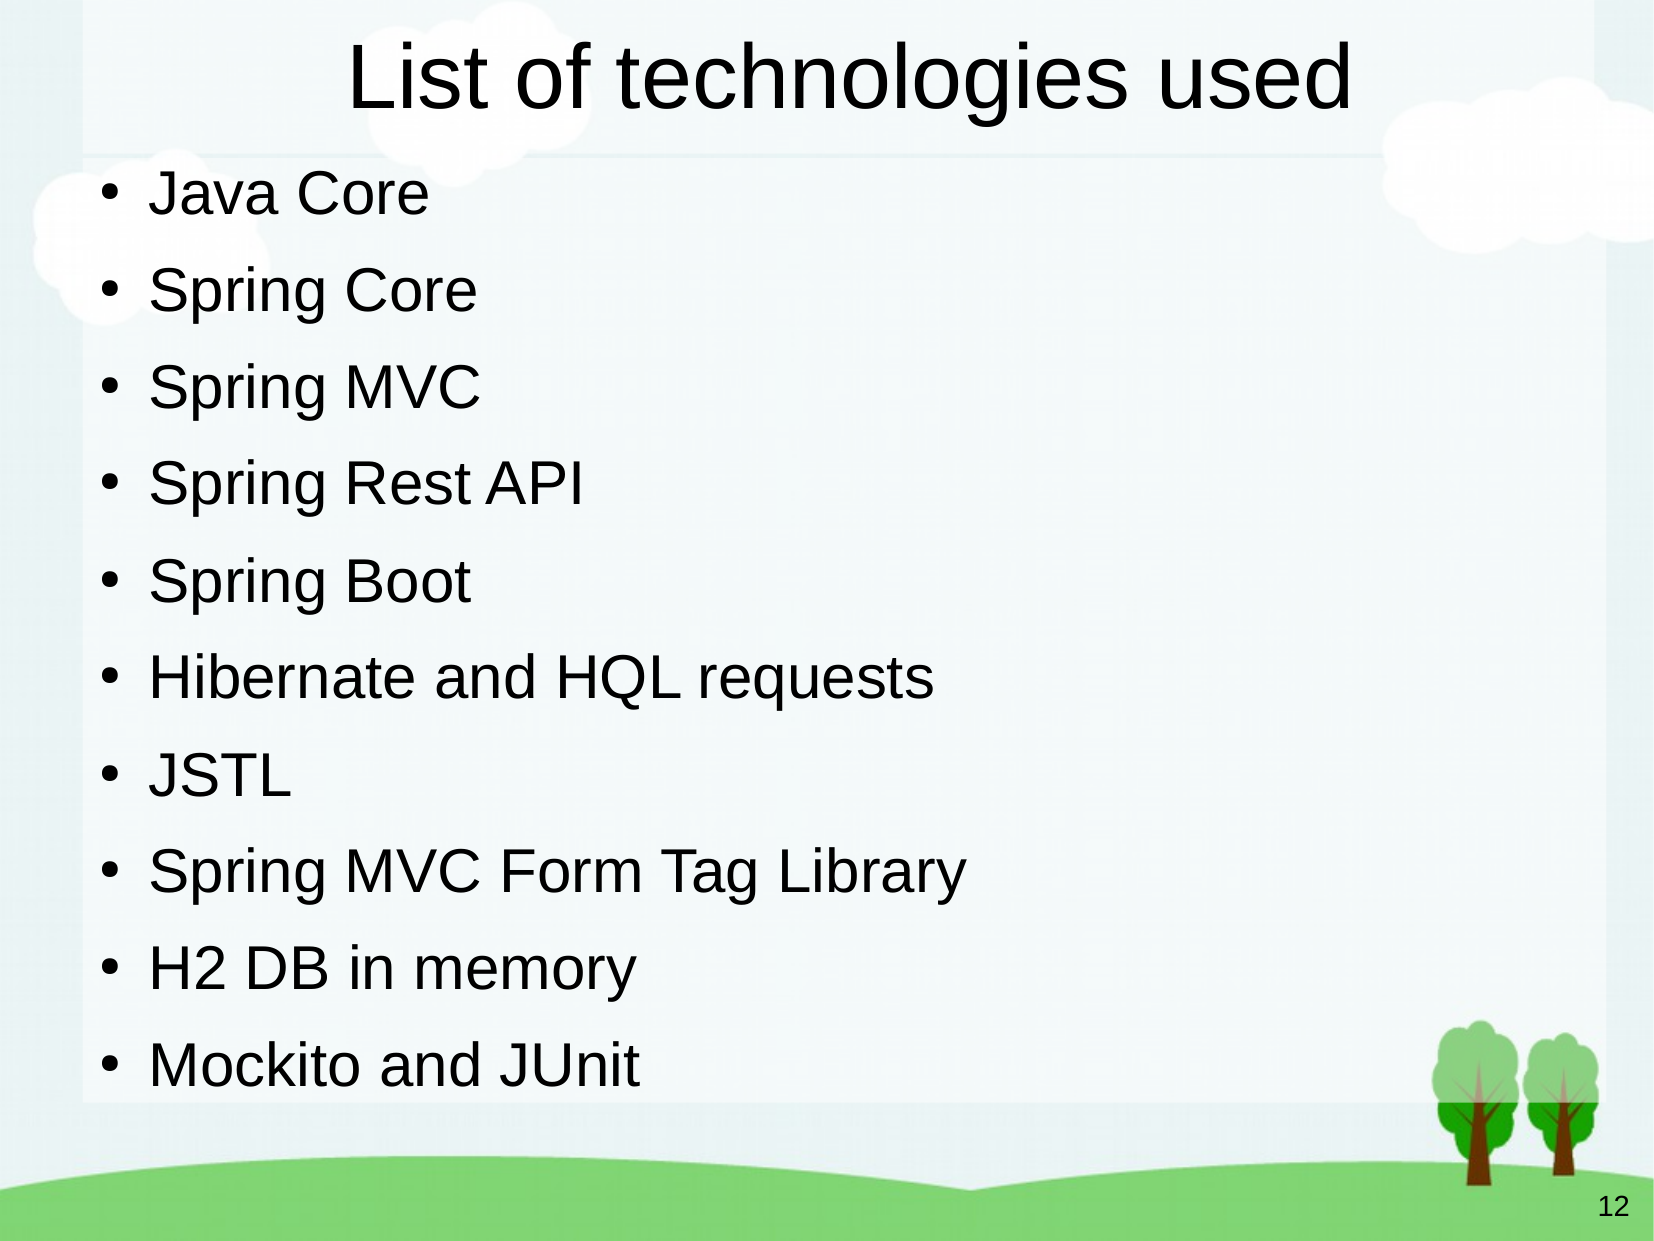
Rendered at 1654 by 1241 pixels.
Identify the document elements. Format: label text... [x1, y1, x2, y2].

list Java Core Spring Core Spring MVC Spring Rest API Spring Boot Hibernate and HQL requests JSTL Spring MVC Form Tag Library H2 DB in memory Mockito and JUnit [82, 157, 1607, 1103]
picture [0, 0, 1654, 1241]
title List of technologies used [82, 0, 1595, 154]
